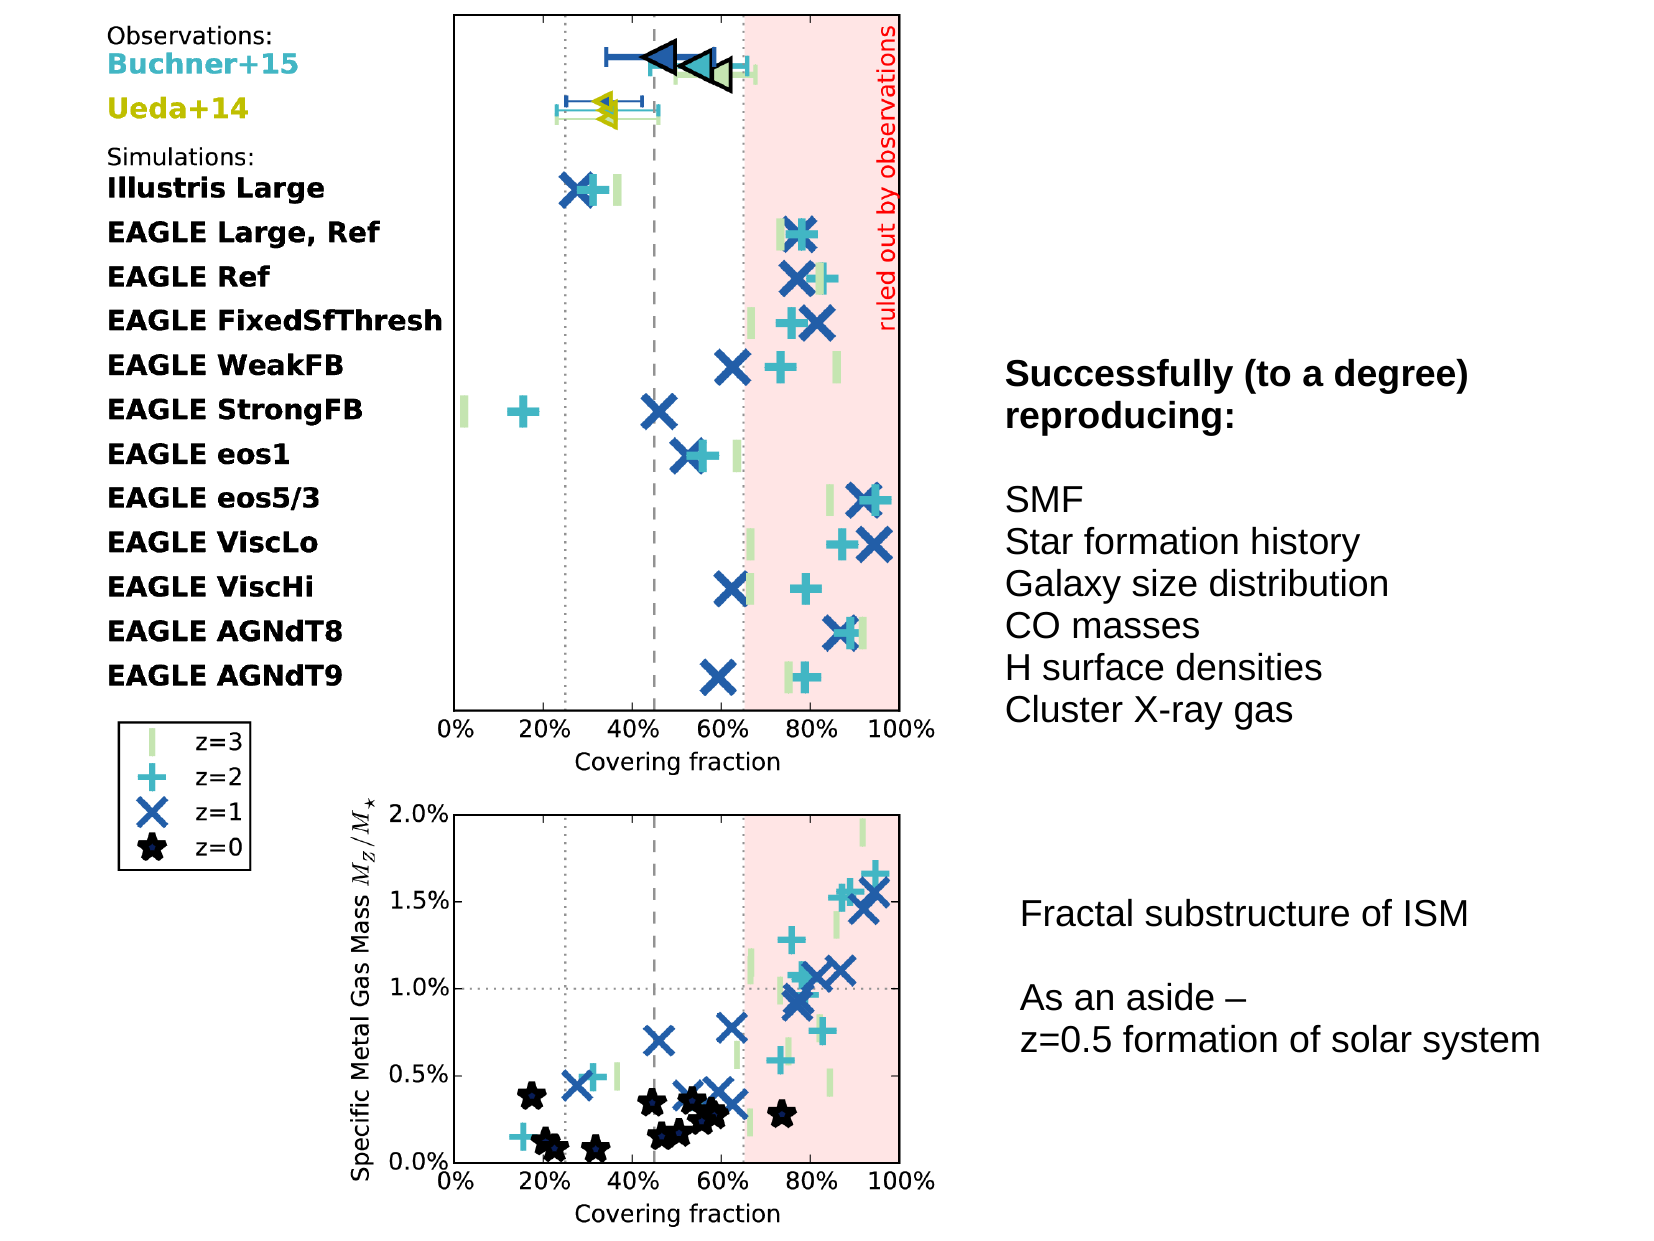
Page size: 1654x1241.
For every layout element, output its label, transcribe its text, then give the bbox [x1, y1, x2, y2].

text_box Successfully (to a degree) reproducing: SMF Star formation history Galaxy size distribution CO masses H surface densities Cluster X-ray gas [990, 345, 1571, 946]
picture [92, 0, 946, 1241]
text_box Fractal substructure of ISM As an aside – z=0.5 formation of solar system [1005, 885, 1606, 1068]
